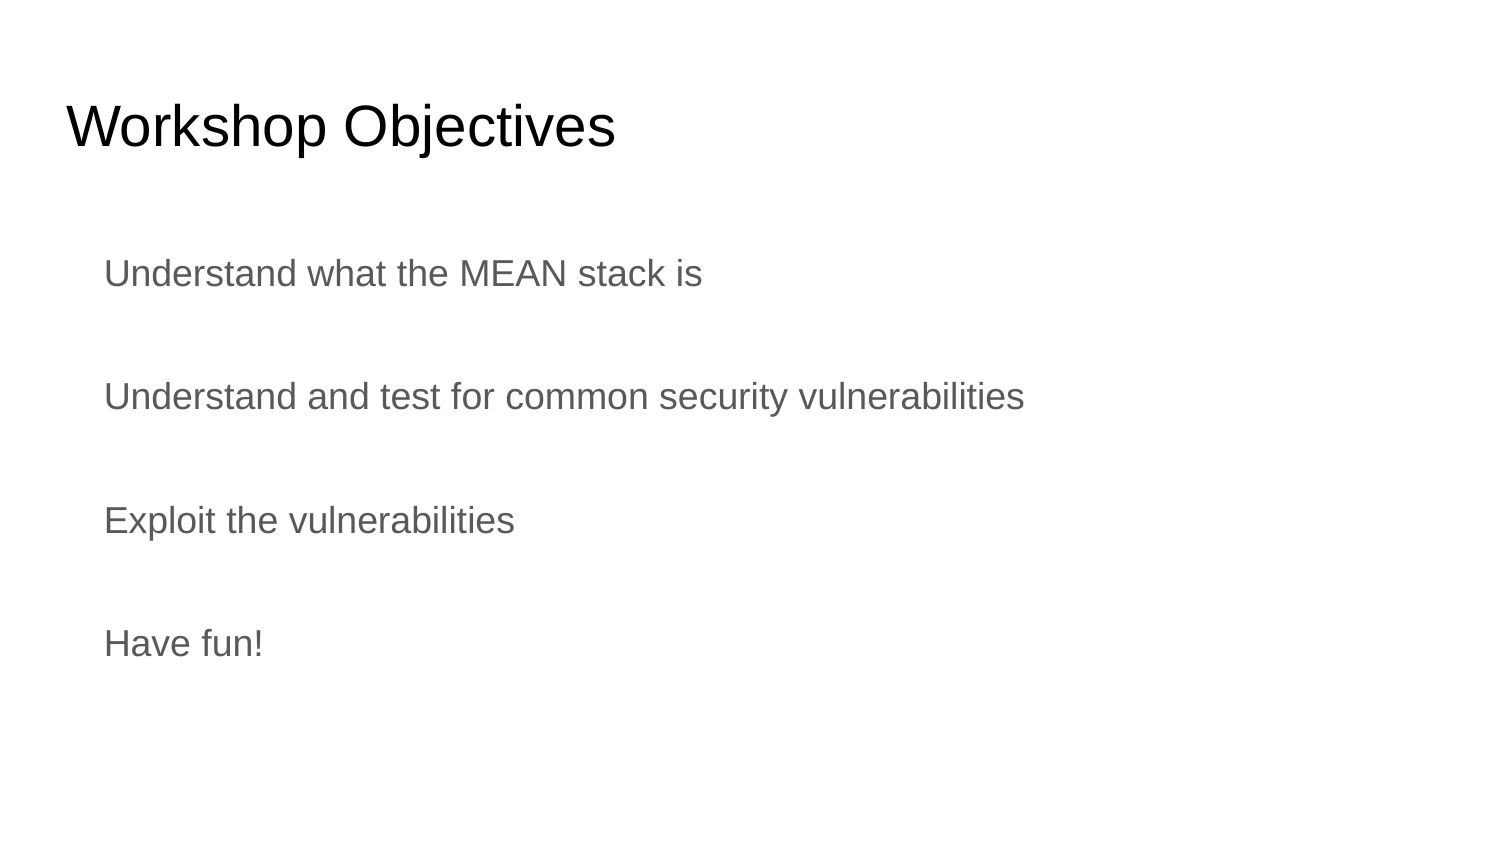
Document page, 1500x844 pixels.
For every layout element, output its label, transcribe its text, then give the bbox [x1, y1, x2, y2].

list Understand what the MEAN stack is Understand and test for common security vulnerabilities Exploit the vulnerabilities Have fun! [51, 189, 1449, 750]
title Workshop Objectives [51, 72, 1449, 167]
